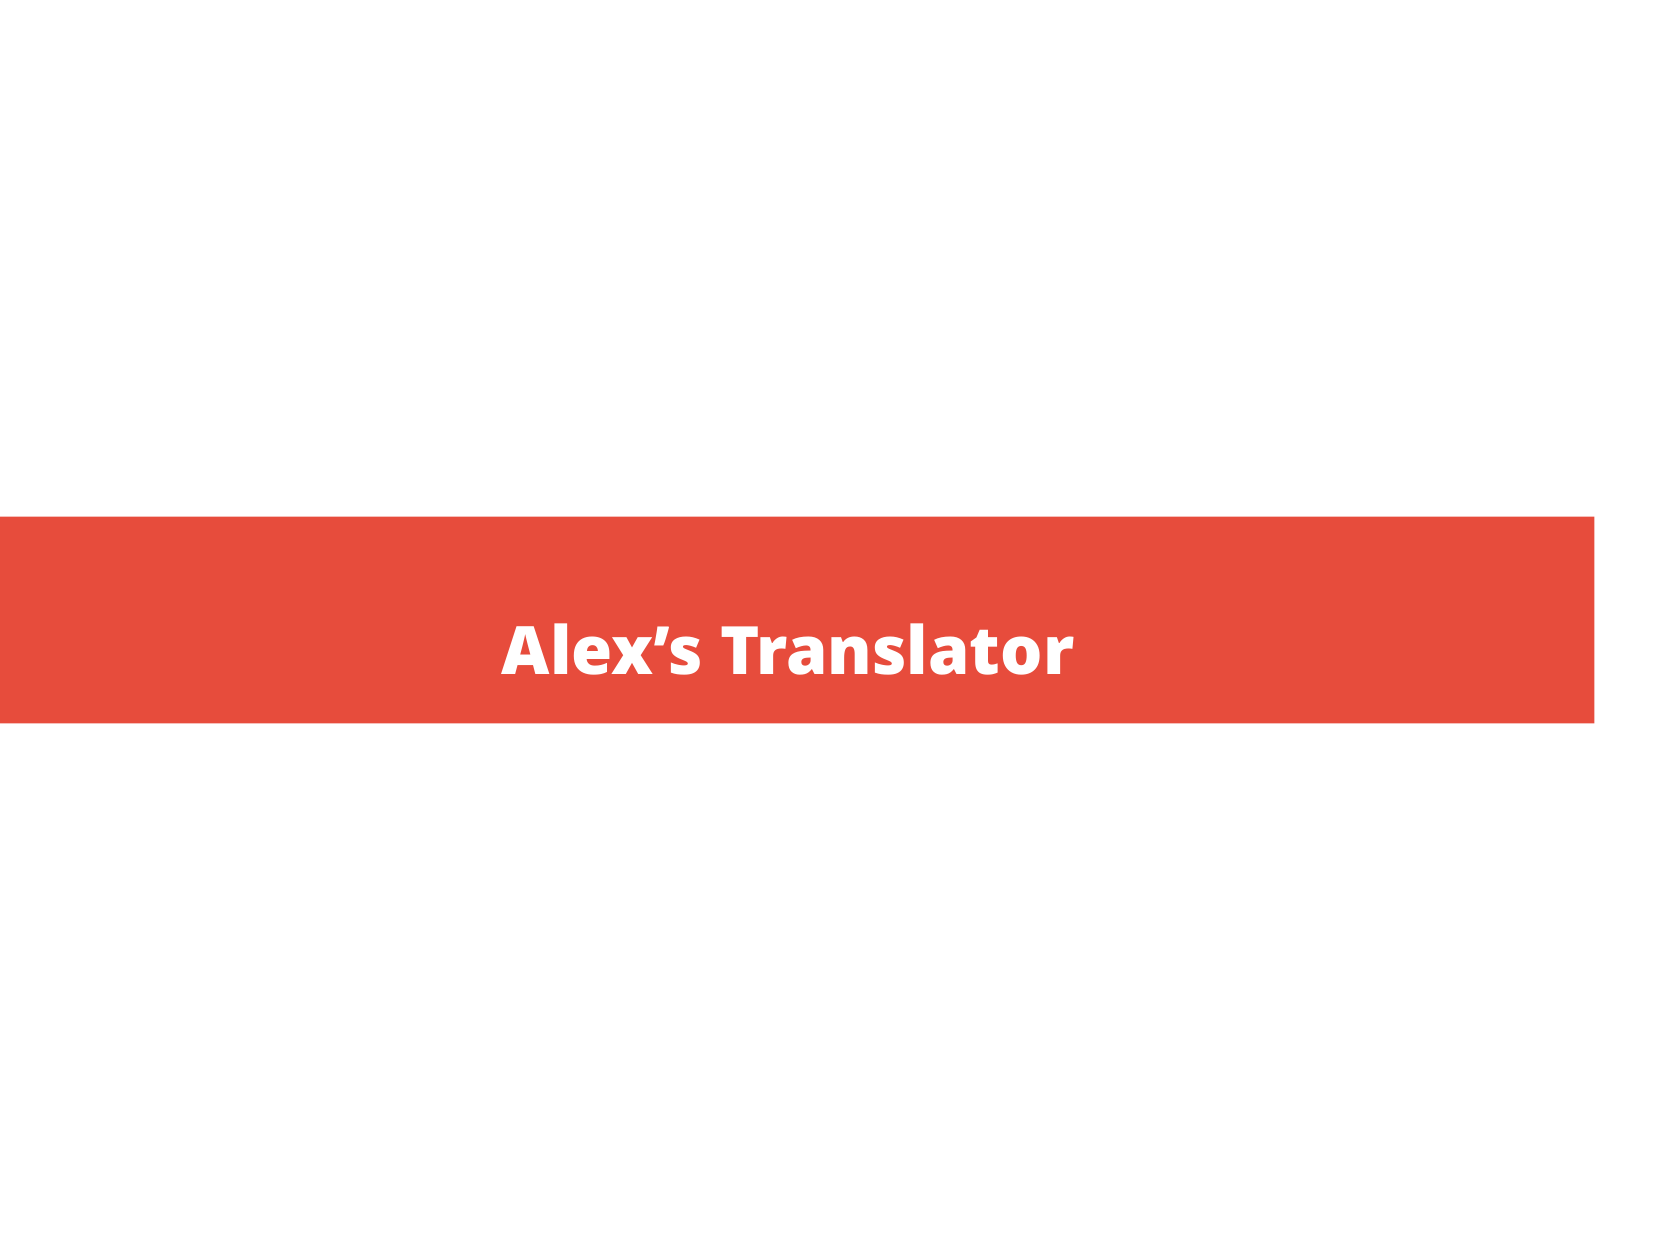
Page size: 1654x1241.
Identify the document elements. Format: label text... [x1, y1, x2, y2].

title Alex’s Translator [59, 546, 1595, 694]
